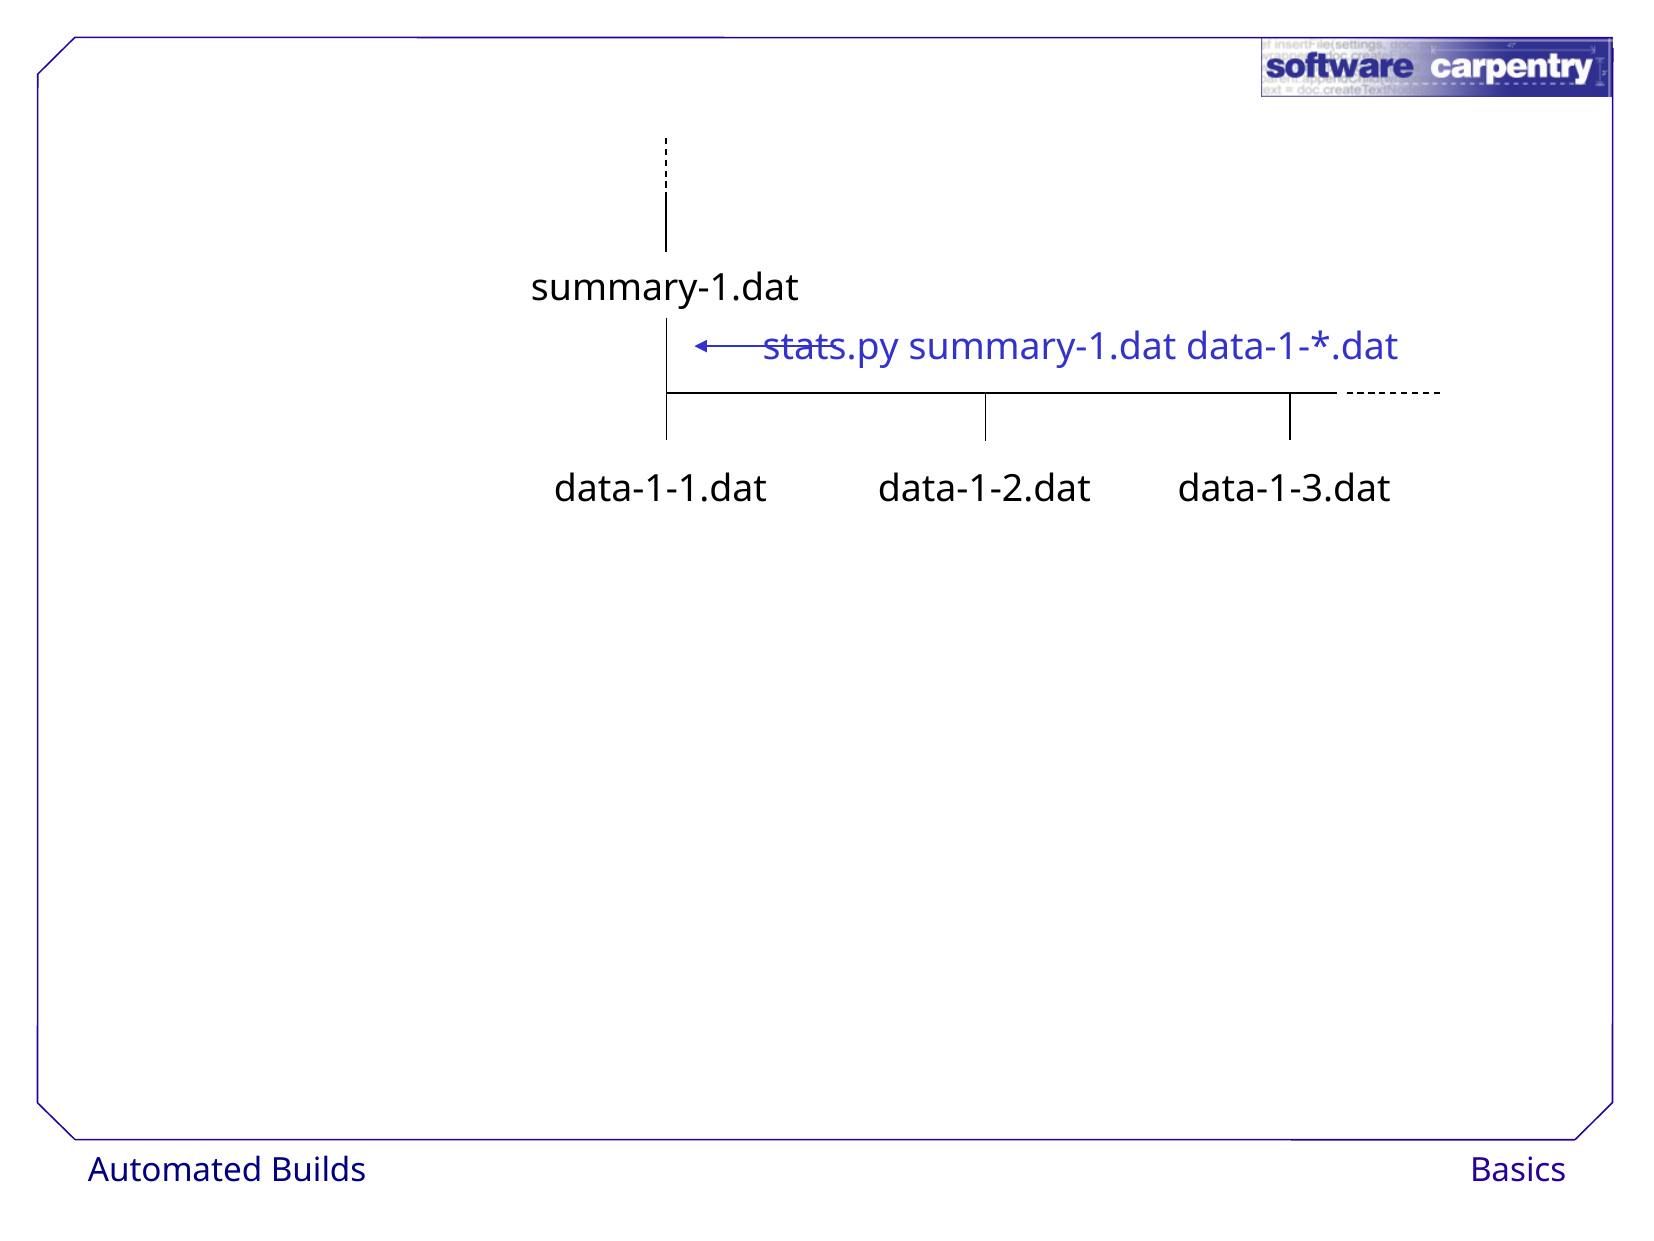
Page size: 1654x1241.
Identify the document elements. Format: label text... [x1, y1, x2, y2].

text_box data-1-1.dat [464, 433, 788, 517]
text_box data-1-2.dat [788, 433, 1181, 517]
text_box summary-1.dat [441, 232, 889, 316]
picture [1261, 39, 1613, 97]
text_box data-1-3.dat [1181, 433, 1481, 517]
text_box stats.py summary-1.dat data-1-*.dat [747, 291, 1564, 375]
